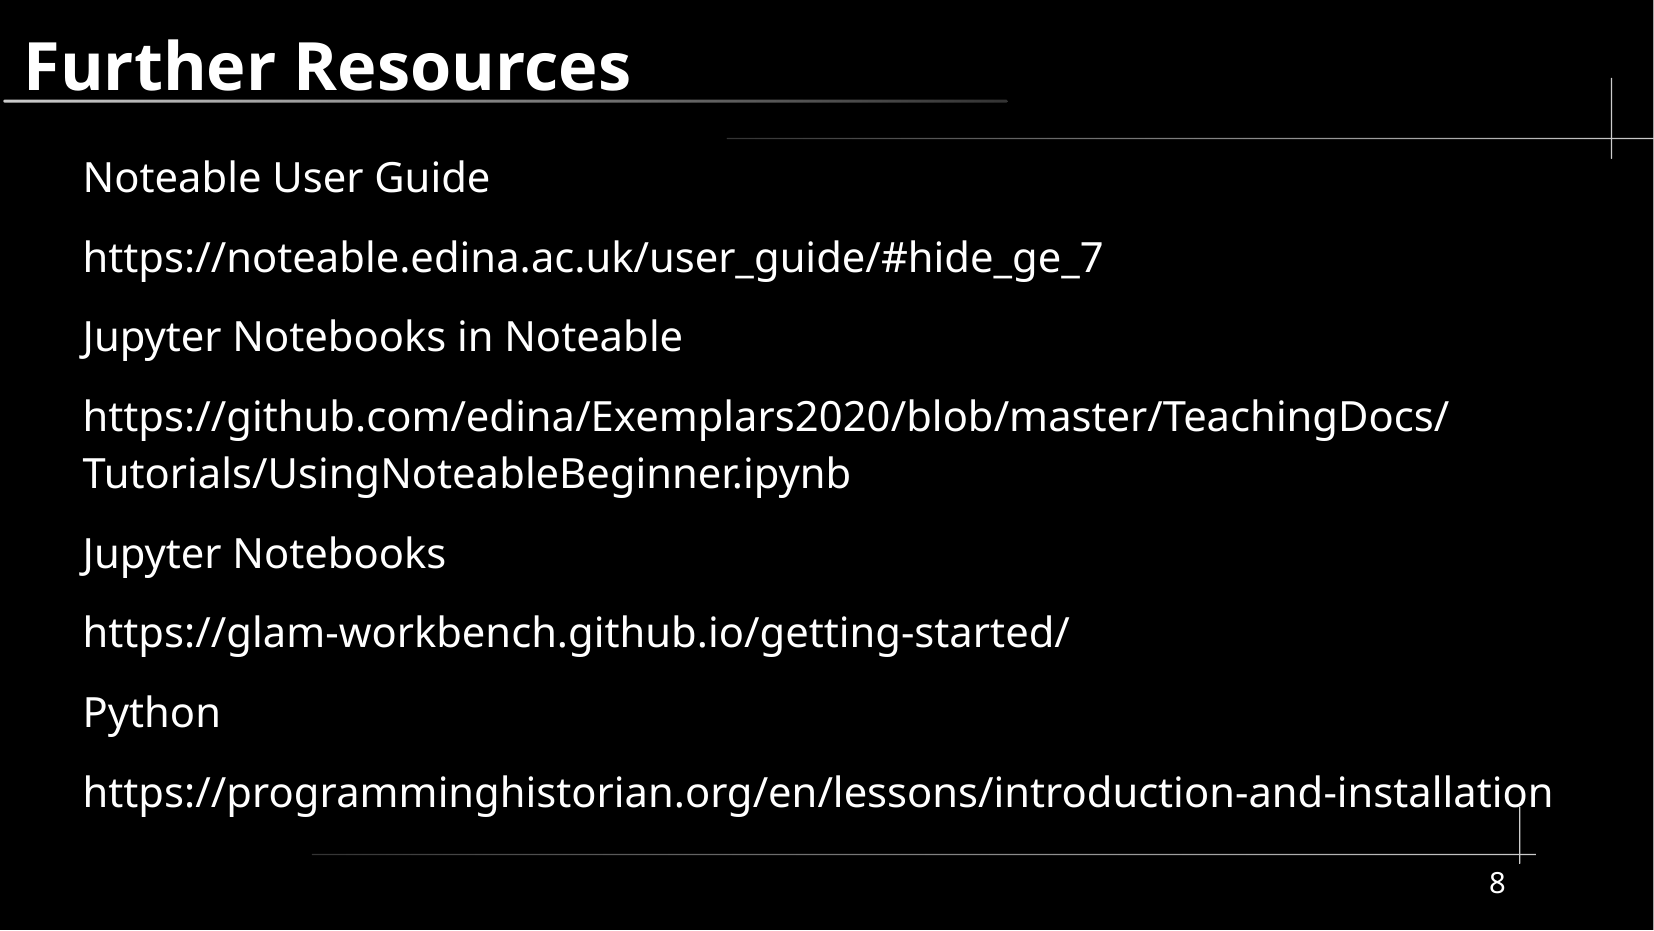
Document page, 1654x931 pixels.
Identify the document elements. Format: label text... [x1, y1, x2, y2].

list Noteable User Guide https://noteable.edina.ac.uk/user_guide/#hide_ge_7 Jupyter Notebooks in Noteable https://github.com/edina/Exemplars2020/blob/master/TeachingDocs/Tutorials/UsingNoteableBeginner.ipynb Jupyter Notebooks https://glam-workbench.github.io/getting-started/ Python https://programminghistorian.org/en/lessons/introduction-and-installation [82, 147, 1571, 827]
title Further Resources [23, 11, 1589, 119]
